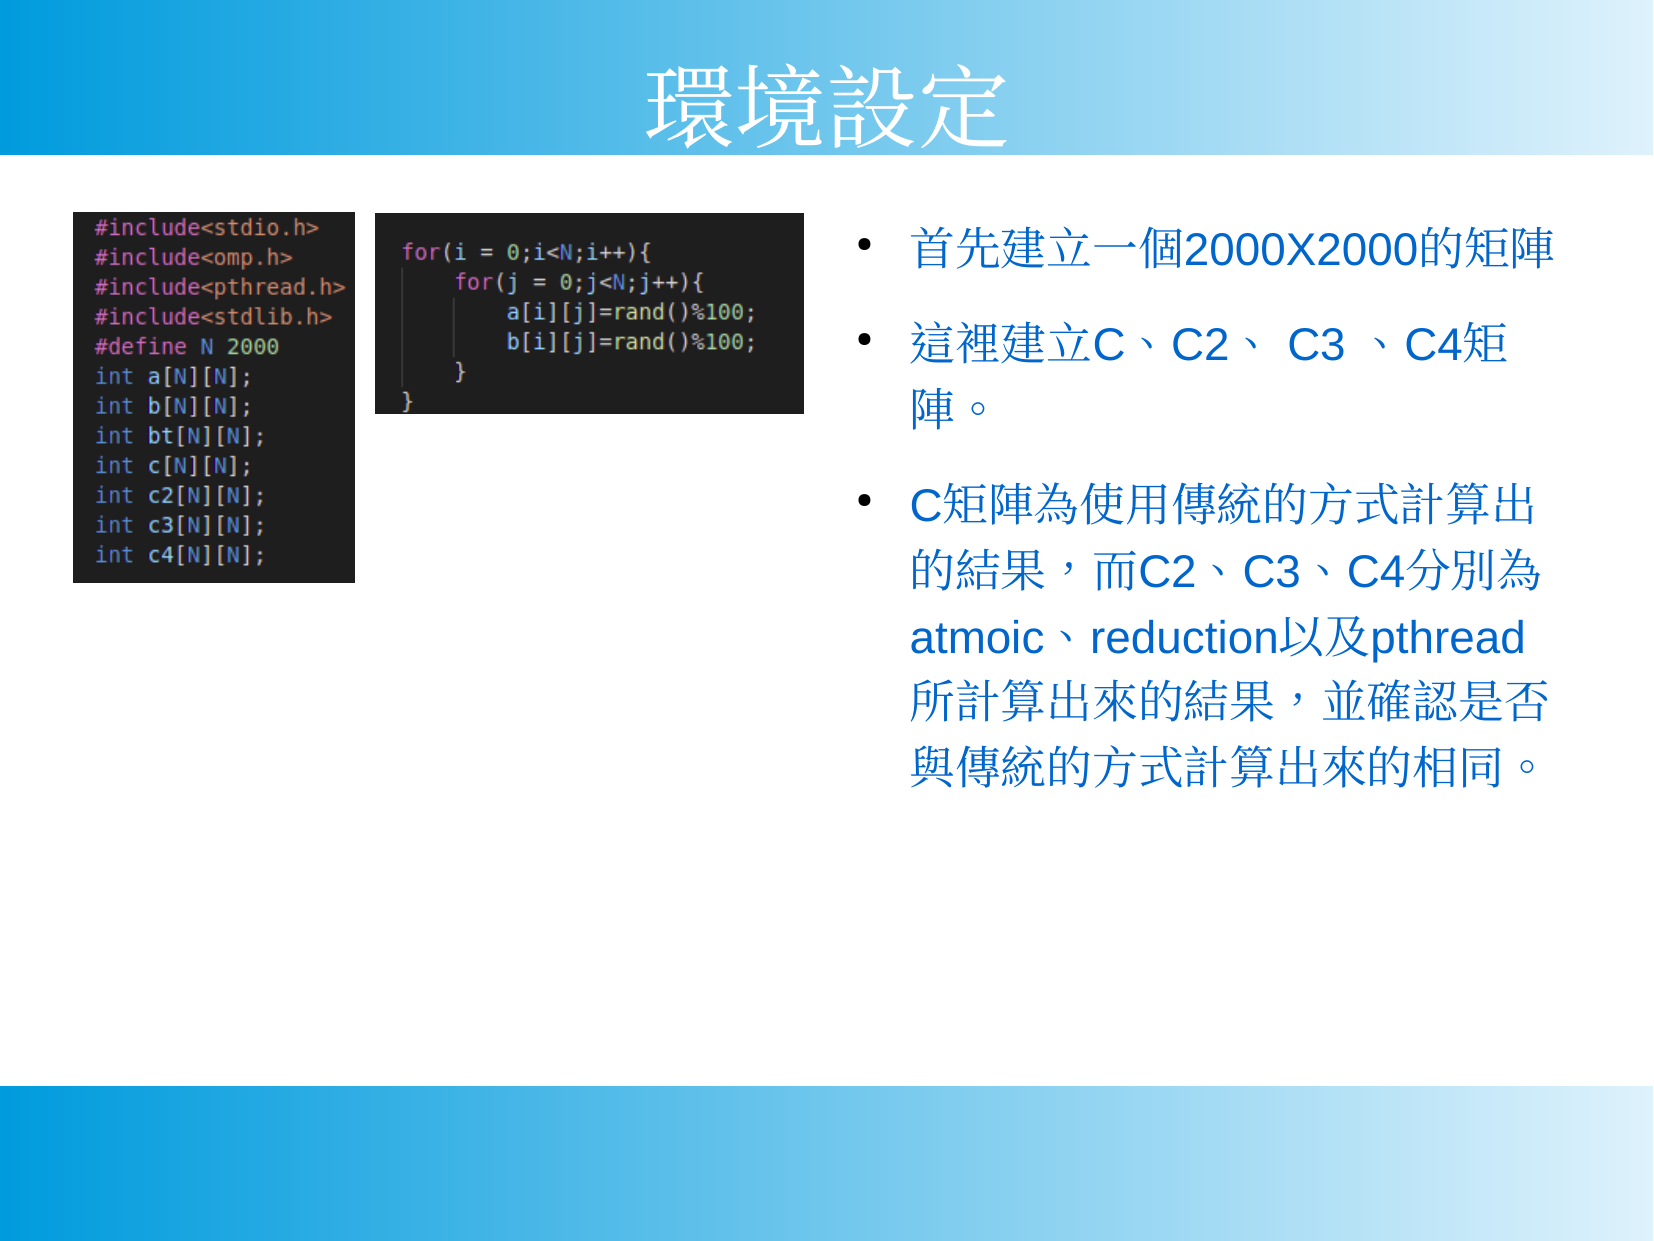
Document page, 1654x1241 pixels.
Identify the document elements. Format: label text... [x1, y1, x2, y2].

picture [73, 212, 355, 583]
list 首先建立一個2000X2000的矩陣 這裡建立C、C2、 C3 、C4矩陣。 C矩陣為使用傳統的方式計算出 的結果，而C2、C3、C4分別為atmoic、reduction以及pthread 所計算出來的結果，並確認是否與傳統的方式計算出來的相同。 [838, 212, 1583, 932]
picture [375, 213, 804, 414]
title 環境設定 [82, 35, 1571, 168]
